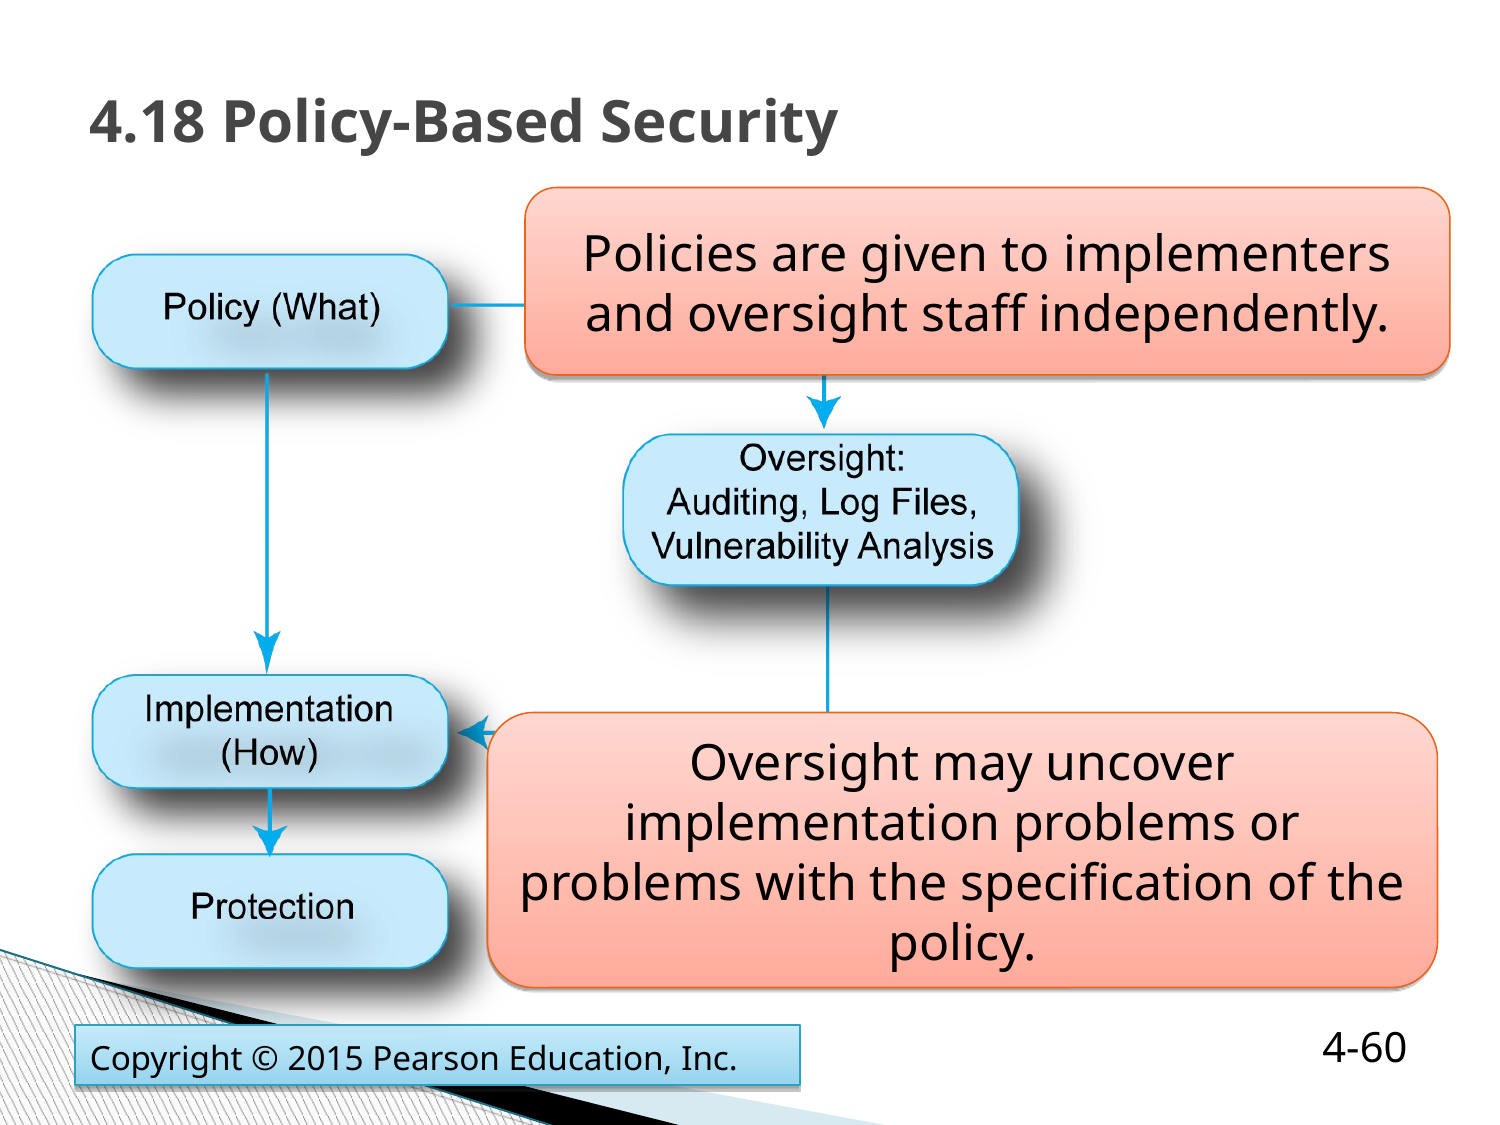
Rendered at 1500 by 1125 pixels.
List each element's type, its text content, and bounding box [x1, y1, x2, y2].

picture [0, 224, 1110, 1125]
title 4.18 Policy-Based Security [75, 62, 1425, 175]
text_box Oversight may uncover implementation problems or problems with the specification of the policy. [487, 712, 1438, 988]
text_box Policies are given to implementers and oversight staff independently. [525, 187, 1450, 376]
footer Copyright © 2015 Pearson Education, Inc. [75, 1050, 800, 1085]
slide_number 4-<number> [1275, 1025, 1423, 1085]
